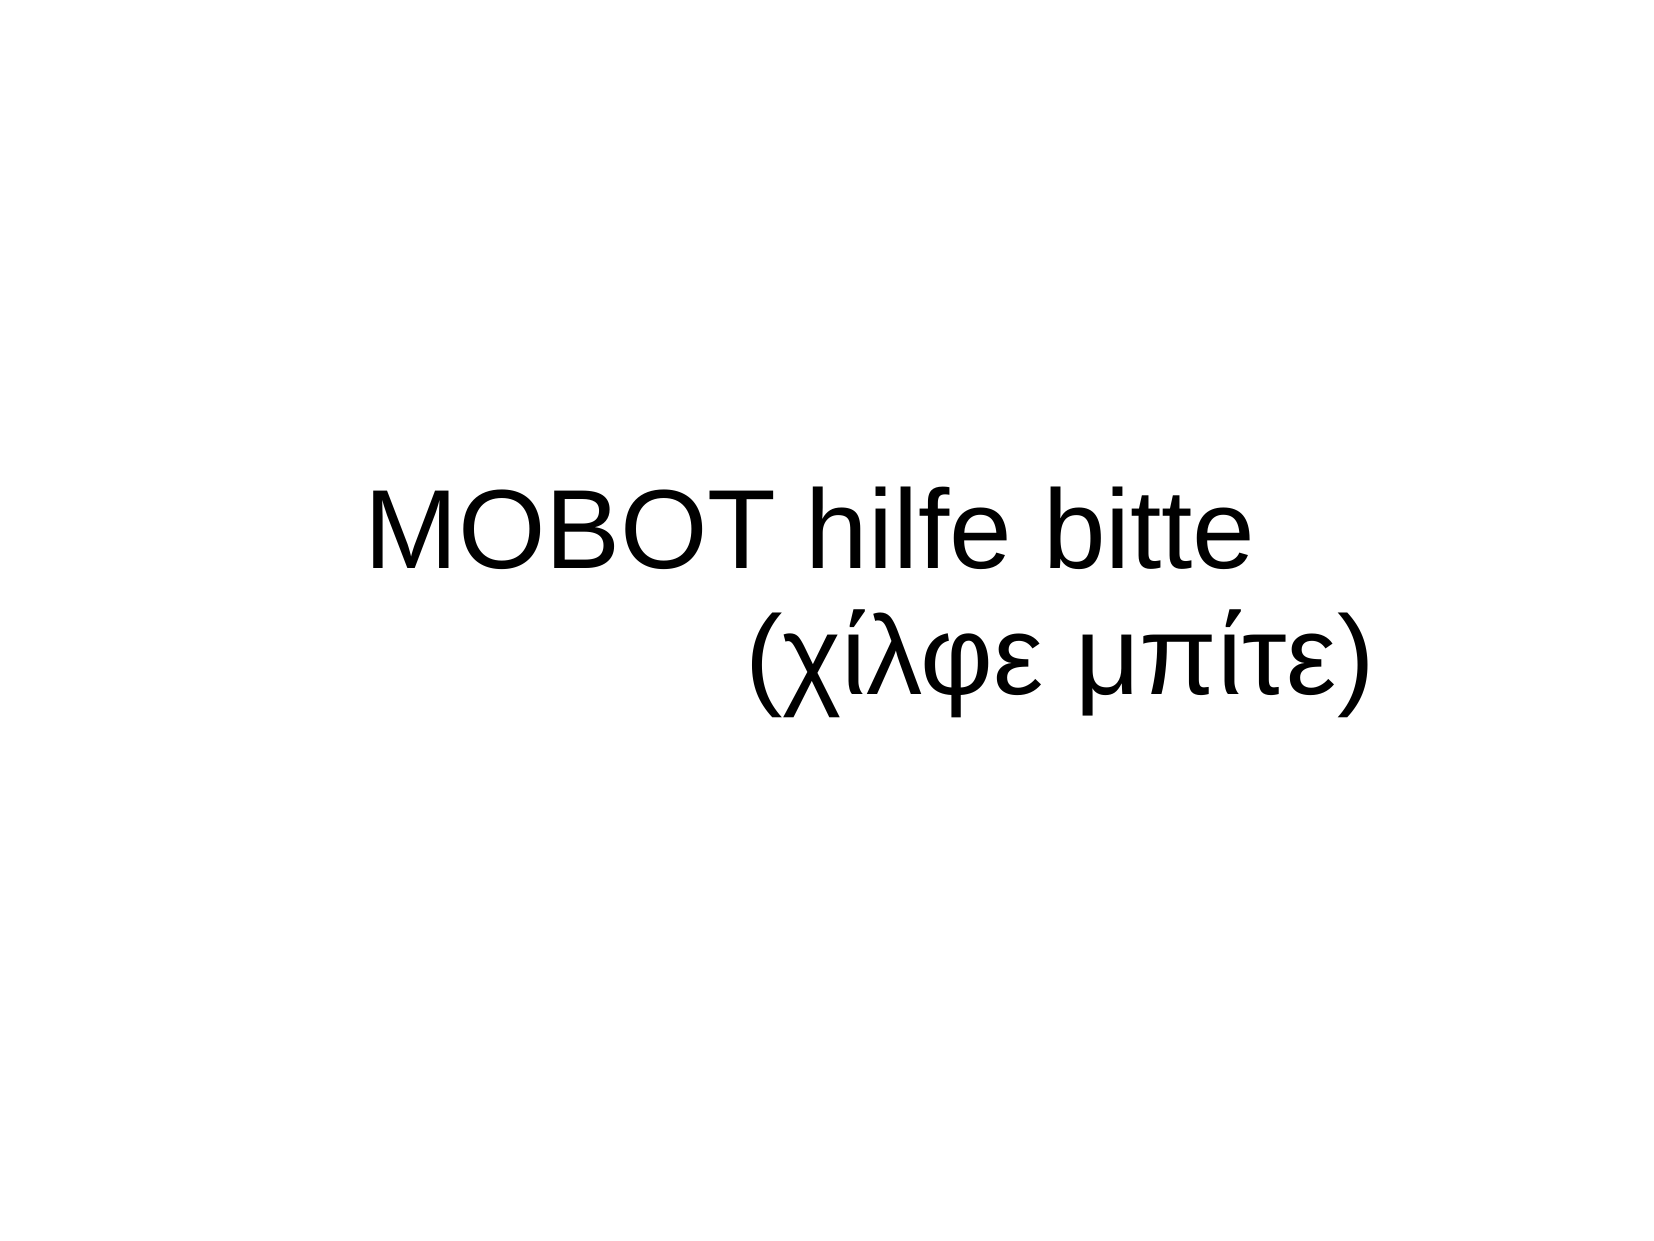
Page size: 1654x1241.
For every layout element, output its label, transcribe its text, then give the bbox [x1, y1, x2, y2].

subtitle MOBOT hilfe bitte (χίλφε μπίτε) [82, 75, 1538, 1111]
